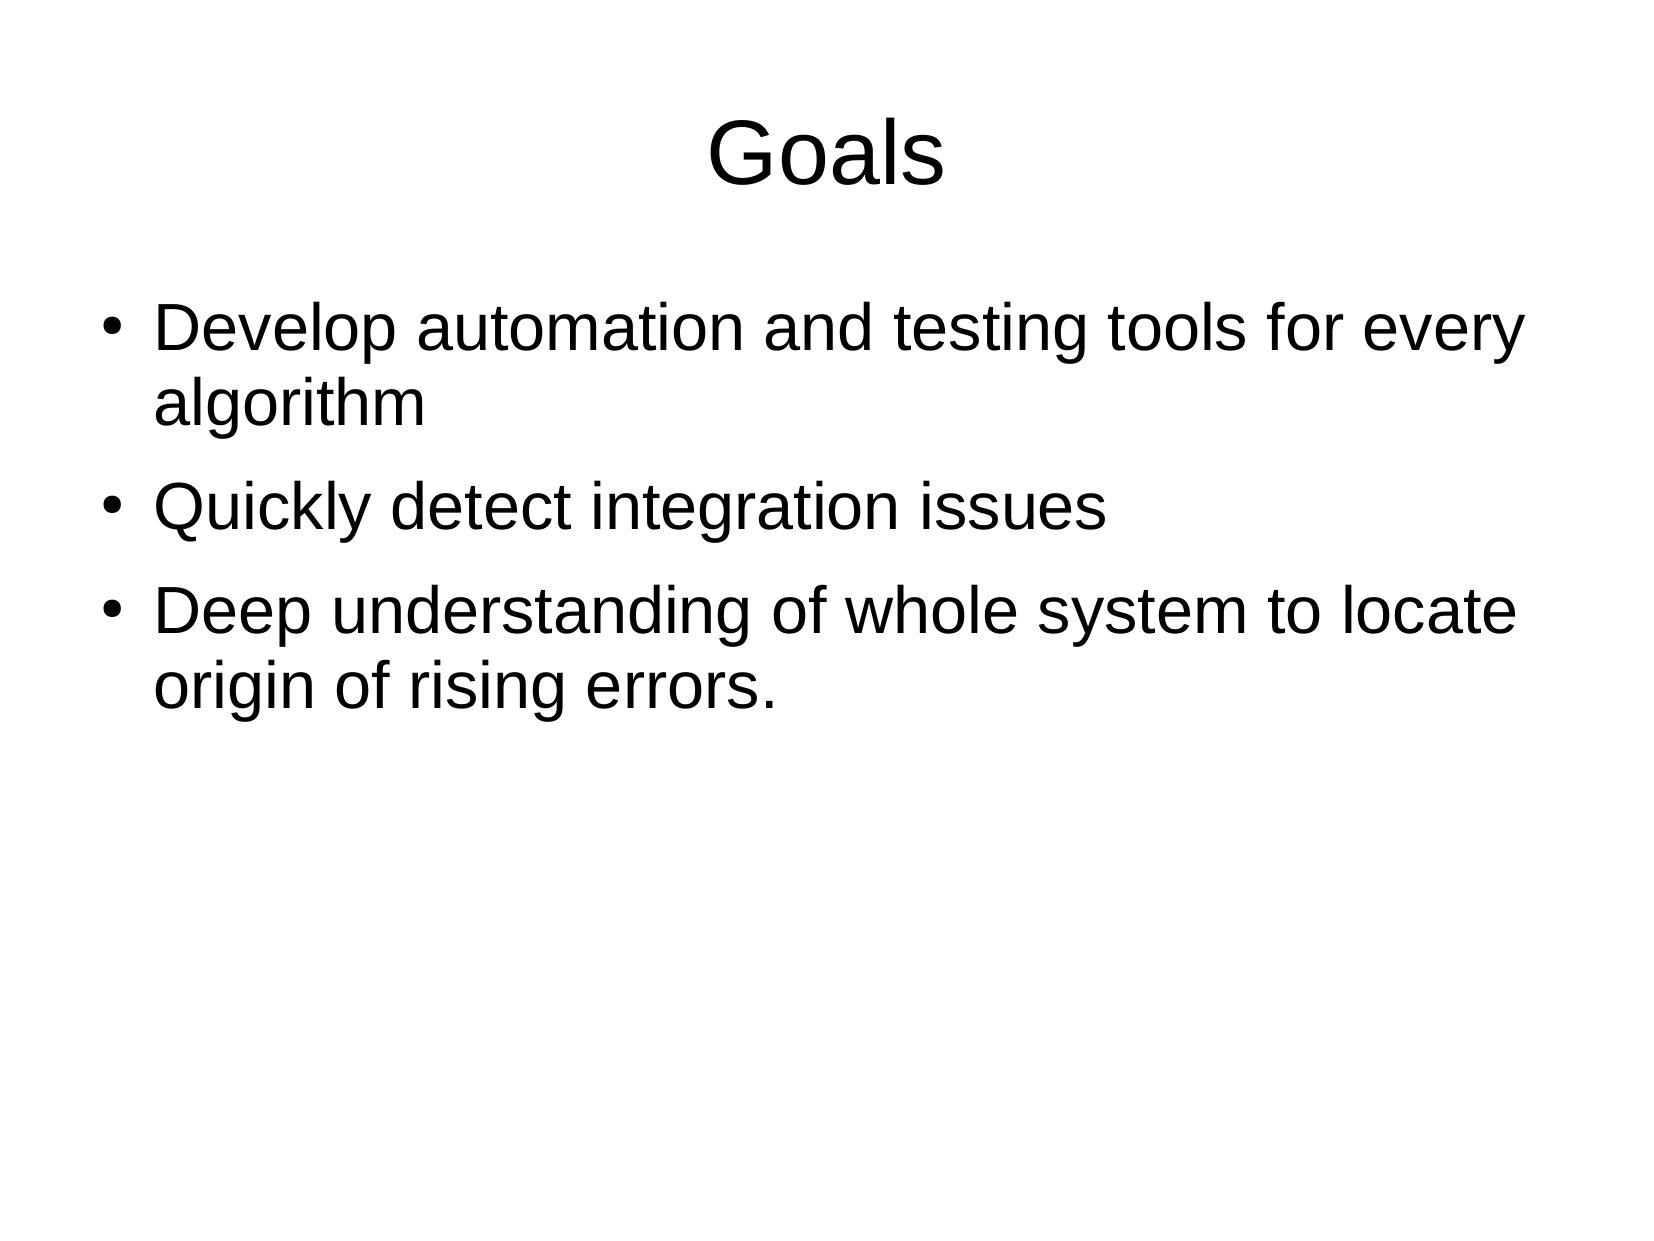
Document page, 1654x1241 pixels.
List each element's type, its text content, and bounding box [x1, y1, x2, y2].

title Goals [82, 49, 1571, 257]
list Develop automation and testing tools for every algorithm Quickly detect integration issues Deep understanding of whole system to locate origin of rising errors. [82, 290, 1571, 1010]
